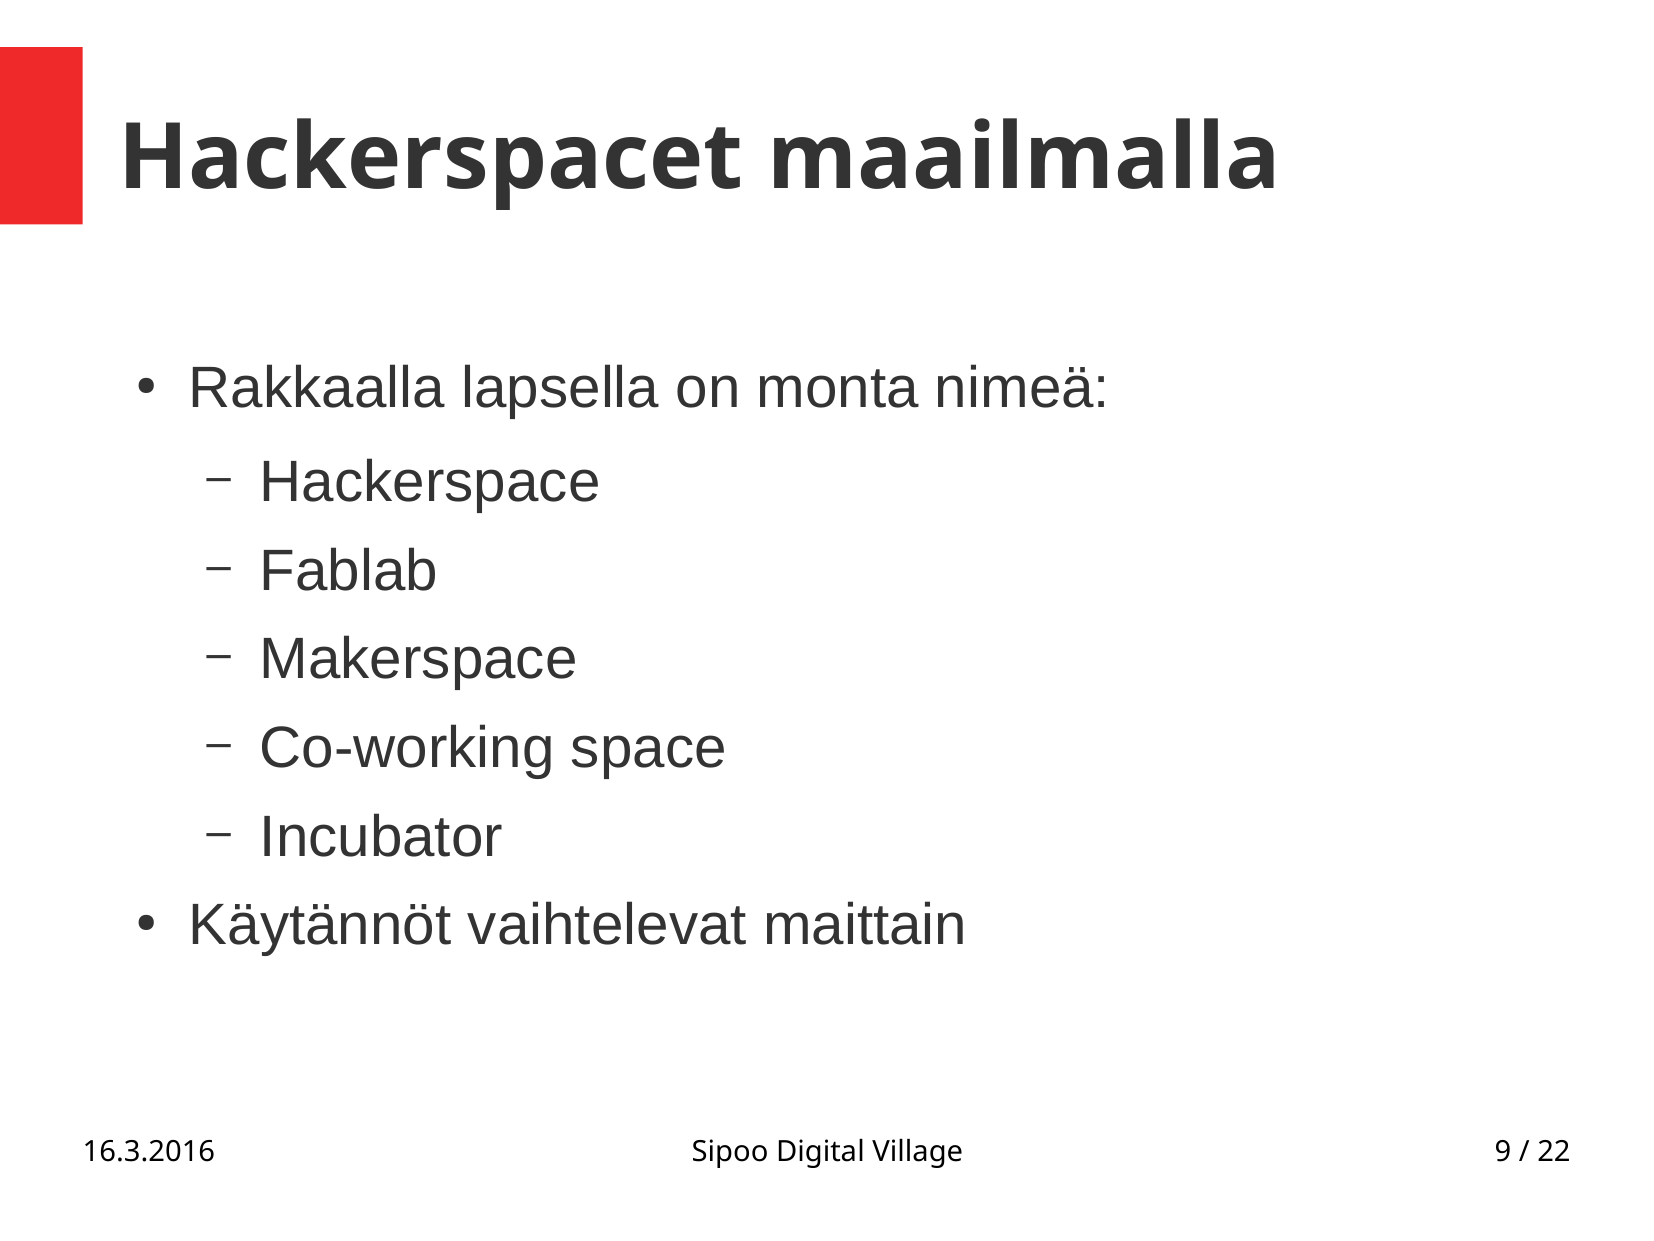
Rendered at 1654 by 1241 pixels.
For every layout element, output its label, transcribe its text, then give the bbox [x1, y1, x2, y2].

list Rakkaalla lapsella on monta nimeä: Hackerspace Fablab Makerspace Co-working space Incubator Käytännöt vaihtelevat maittain [118, 354, 1536, 1074]
title Hackerspacet maailmalla [118, 49, 1571, 257]
